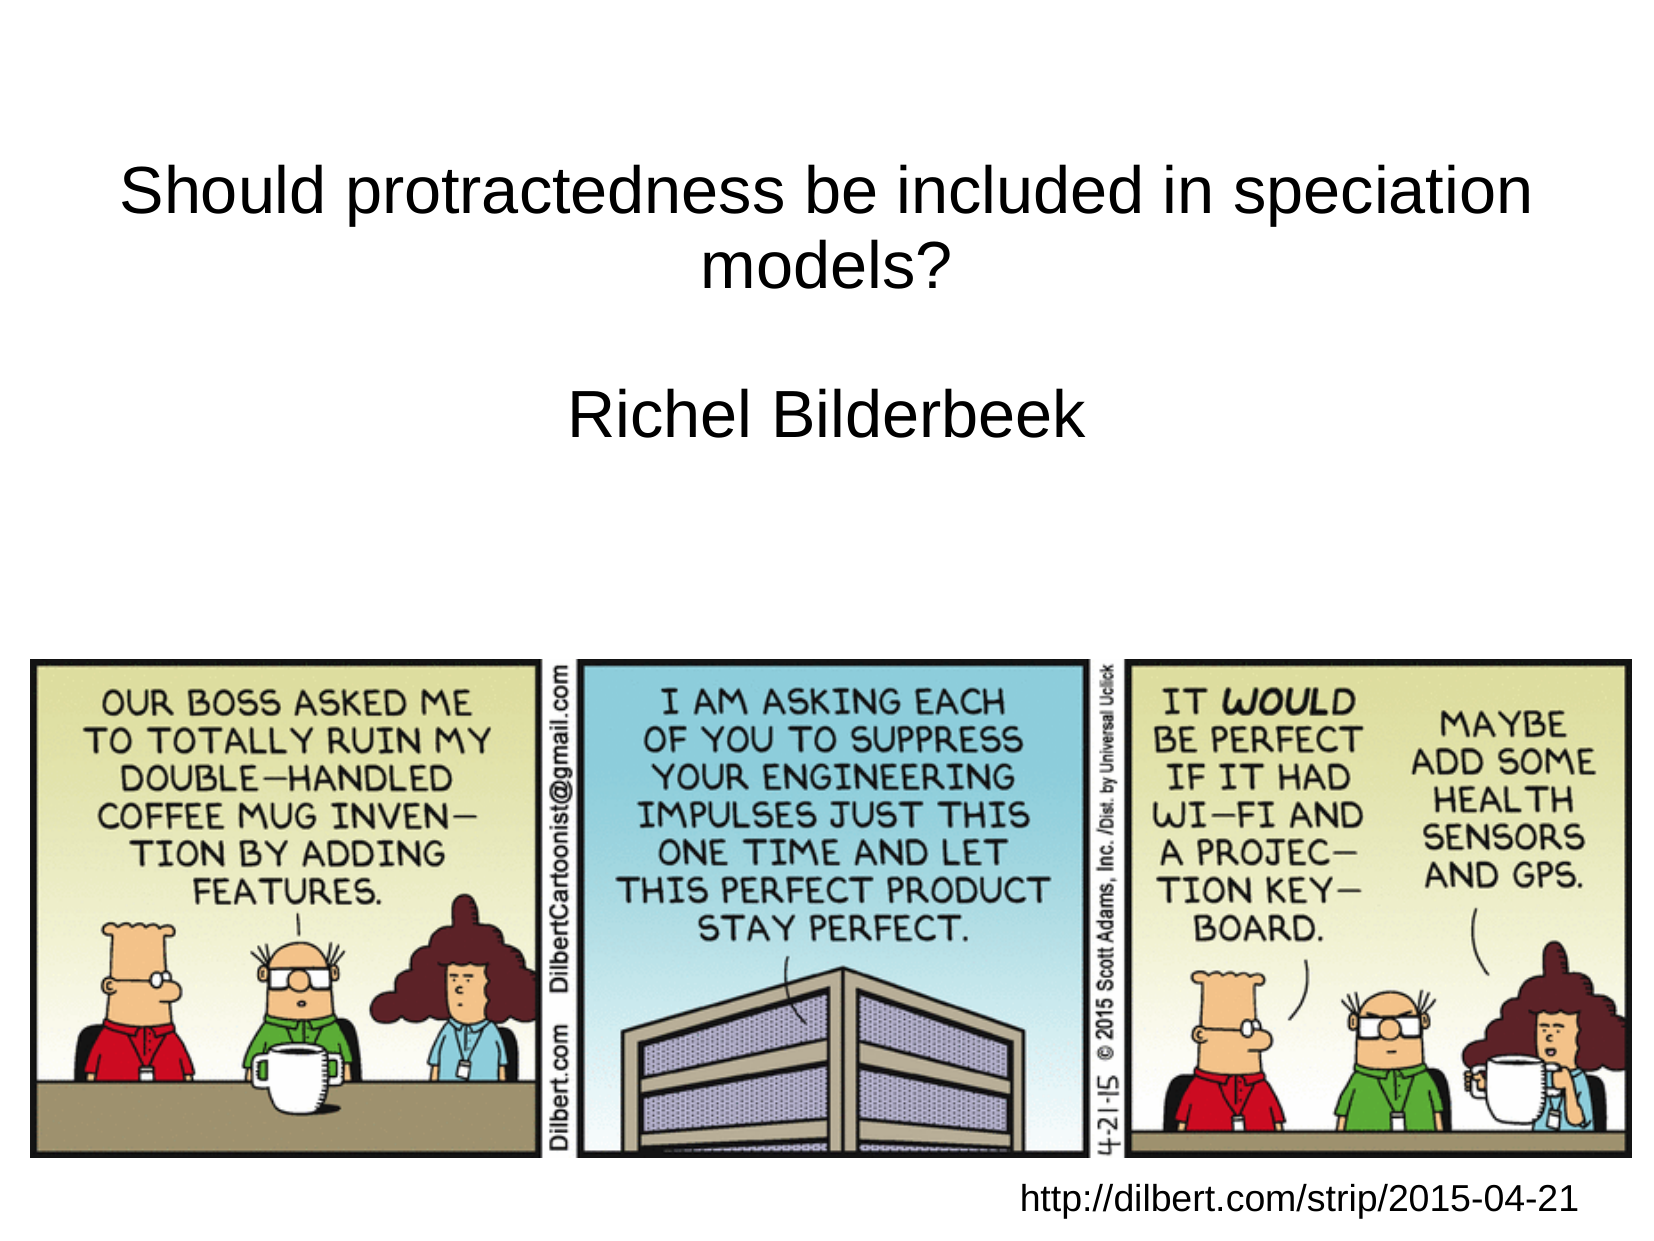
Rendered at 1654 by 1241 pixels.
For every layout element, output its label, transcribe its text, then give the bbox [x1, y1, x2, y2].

subtitle Should protractedness be included in speciation models? Richel Bilderbeek [82, 49, 1571, 631]
picture [30, 659, 1632, 1158]
text_box http://dilbert.com/strip/2015-04-21 [1005, 1170, 1636, 1227]
